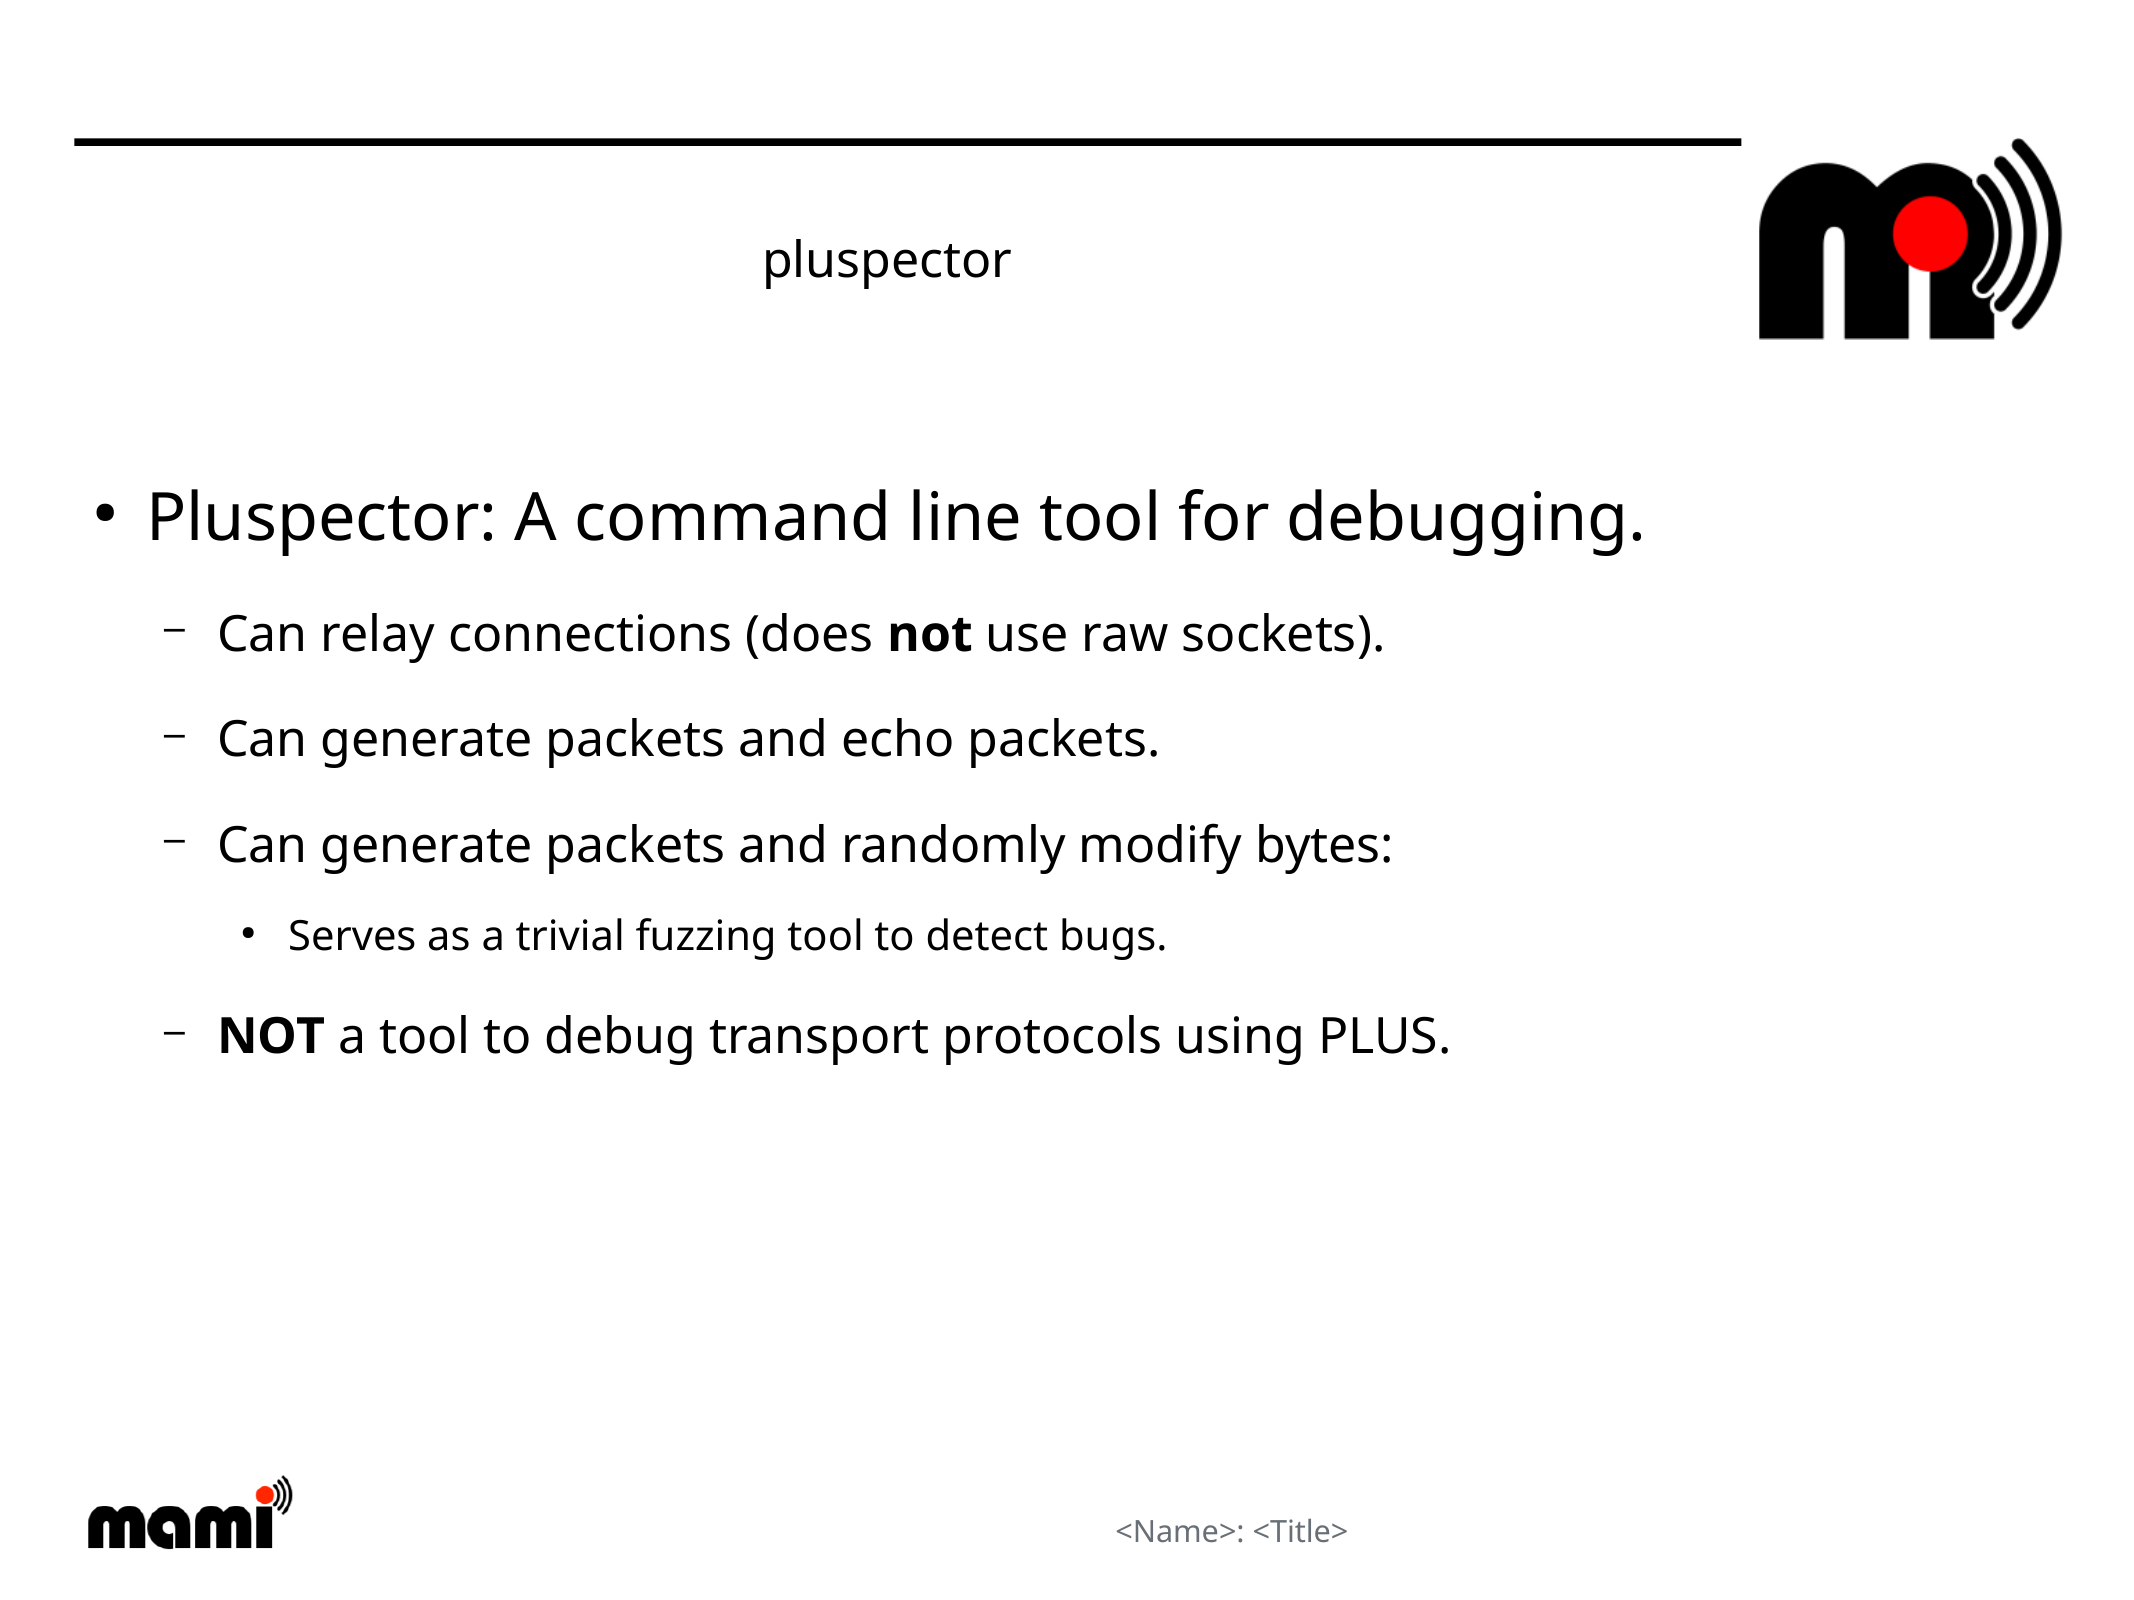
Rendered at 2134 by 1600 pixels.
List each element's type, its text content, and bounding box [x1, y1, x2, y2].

picture [86, 1473, 294, 1552]
title pluspector [75, 144, 1700, 372]
list Pluspector: A command line tool for debugging. Can relay connections (does not use raw sockets). Can generate packets and echo packets. Can generate packets and randomly modify bytes: Serves as a trivial fuzzing tool to detect bugs. NOT a tool to debug transport protocols using PLUS. [75, 451, 2053, 1462]
picture [1758, 138, 2065, 340]
